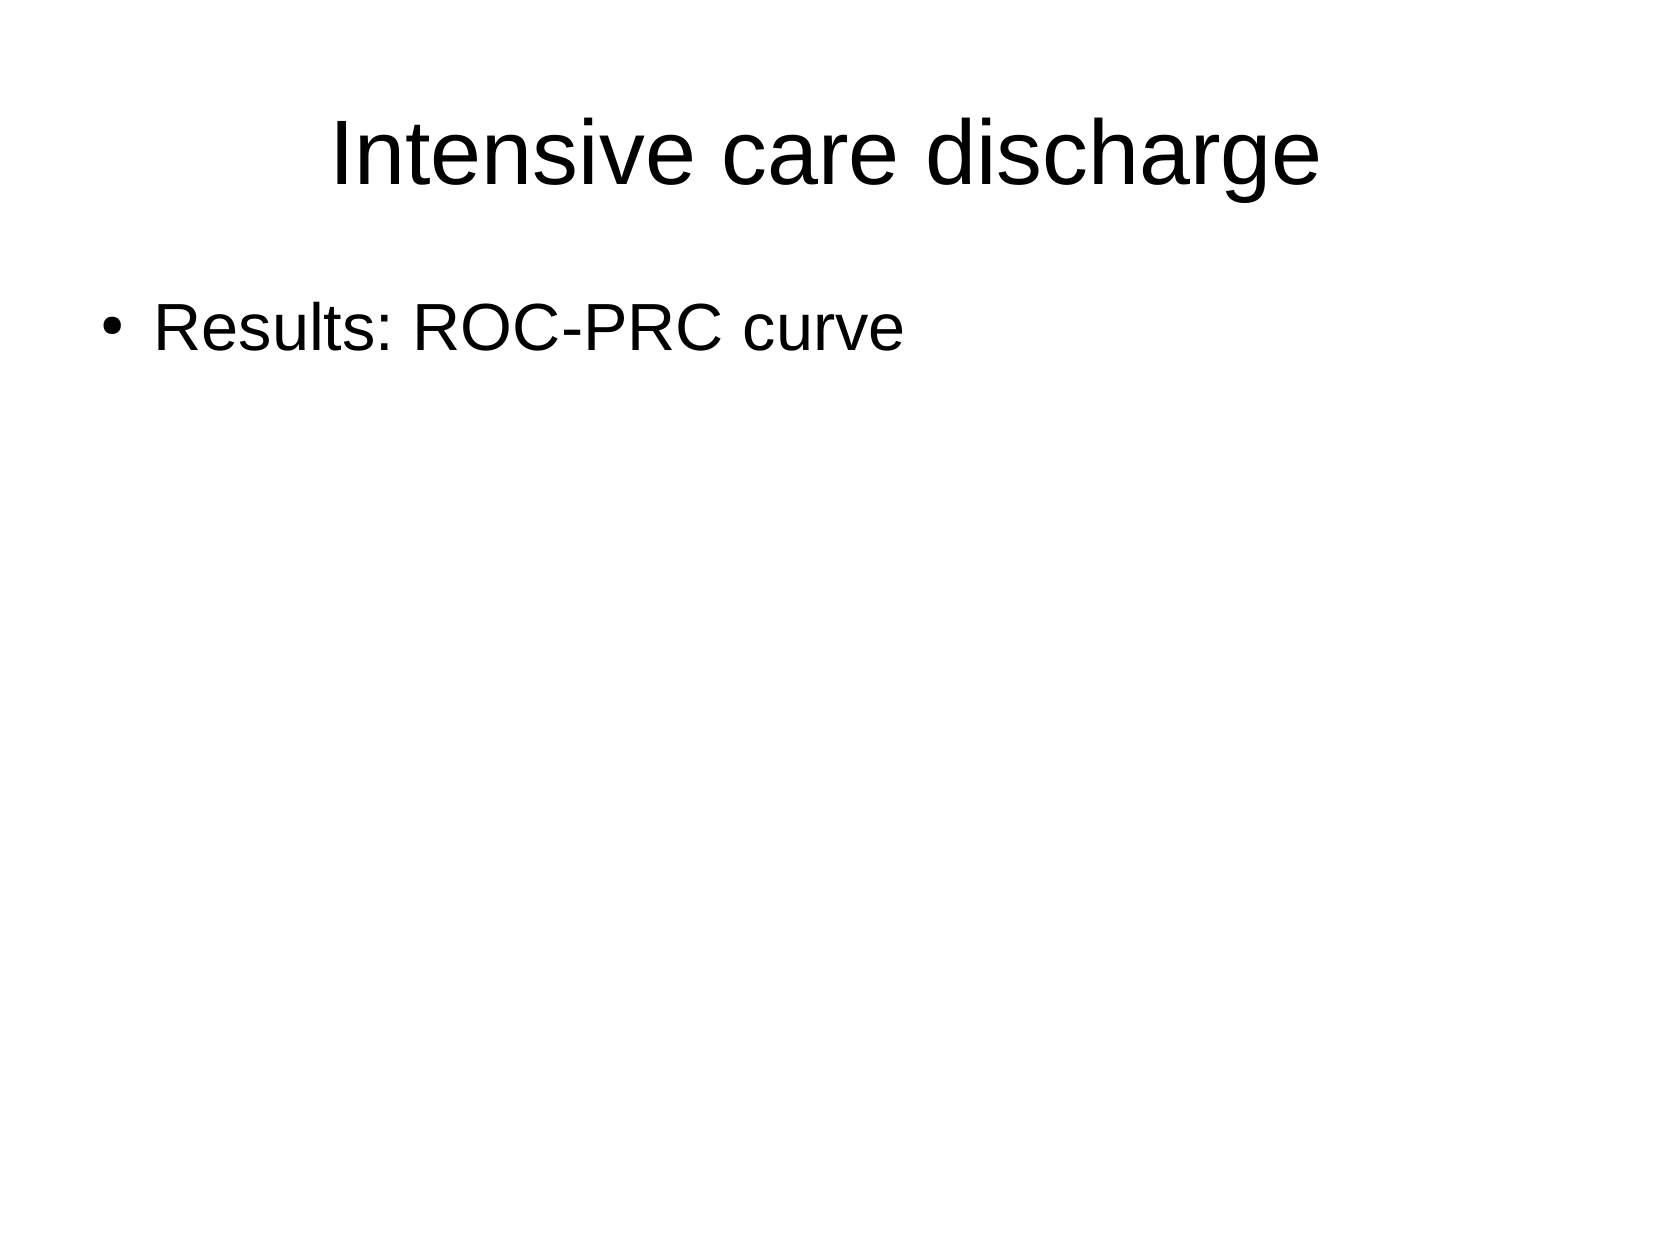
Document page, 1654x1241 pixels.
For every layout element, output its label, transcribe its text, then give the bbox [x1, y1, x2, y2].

title Intensive care discharge [82, 49, 1571, 257]
list Results: ROC-PRC curve [82, 290, 1571, 1010]
